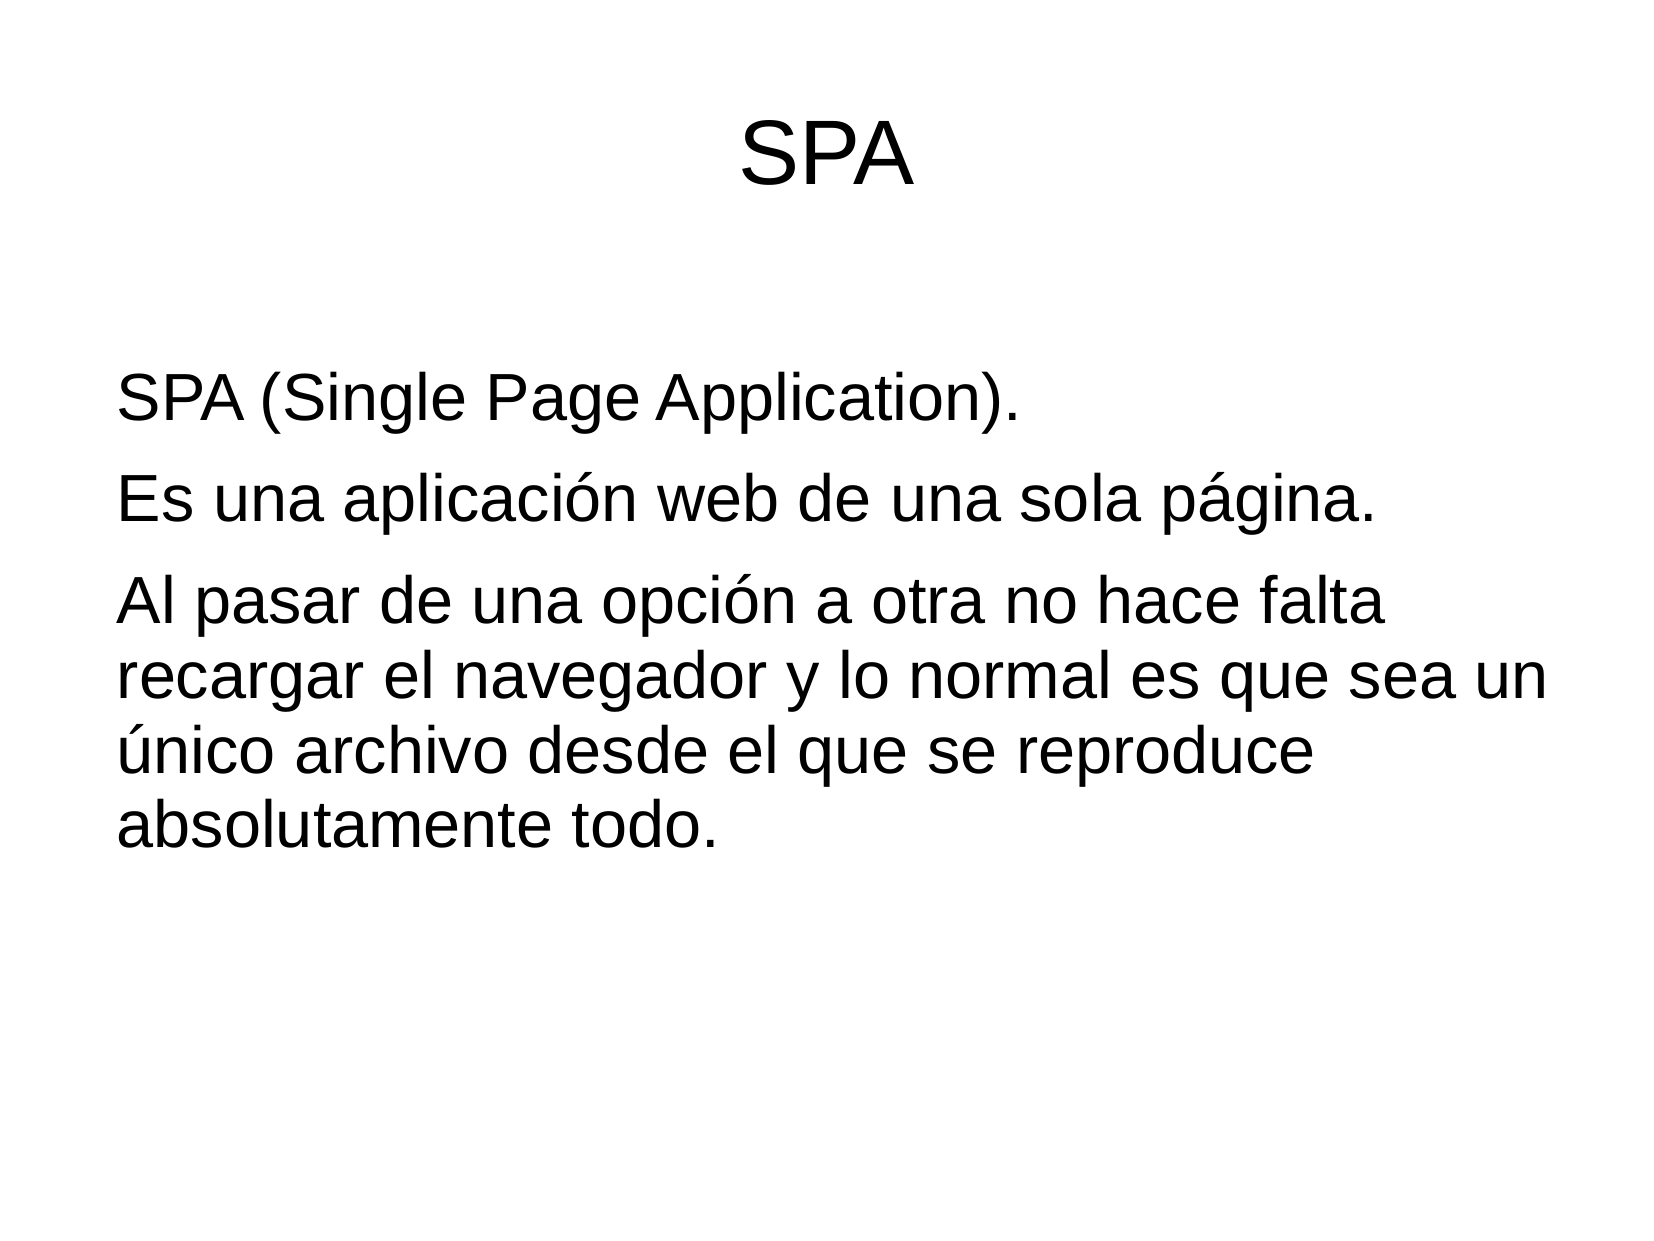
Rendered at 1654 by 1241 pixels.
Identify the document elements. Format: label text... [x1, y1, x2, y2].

list SPA (Single Page Application). Es una aplicación web de una sola página. Al pasar de una opción a otra no hace falta recargar el navegador y lo normal es que sea un único archivo desde el que se reproduce absolutamente todo. [116, 201, 1606, 1021]
title SPA [82, 49, 1571, 257]
